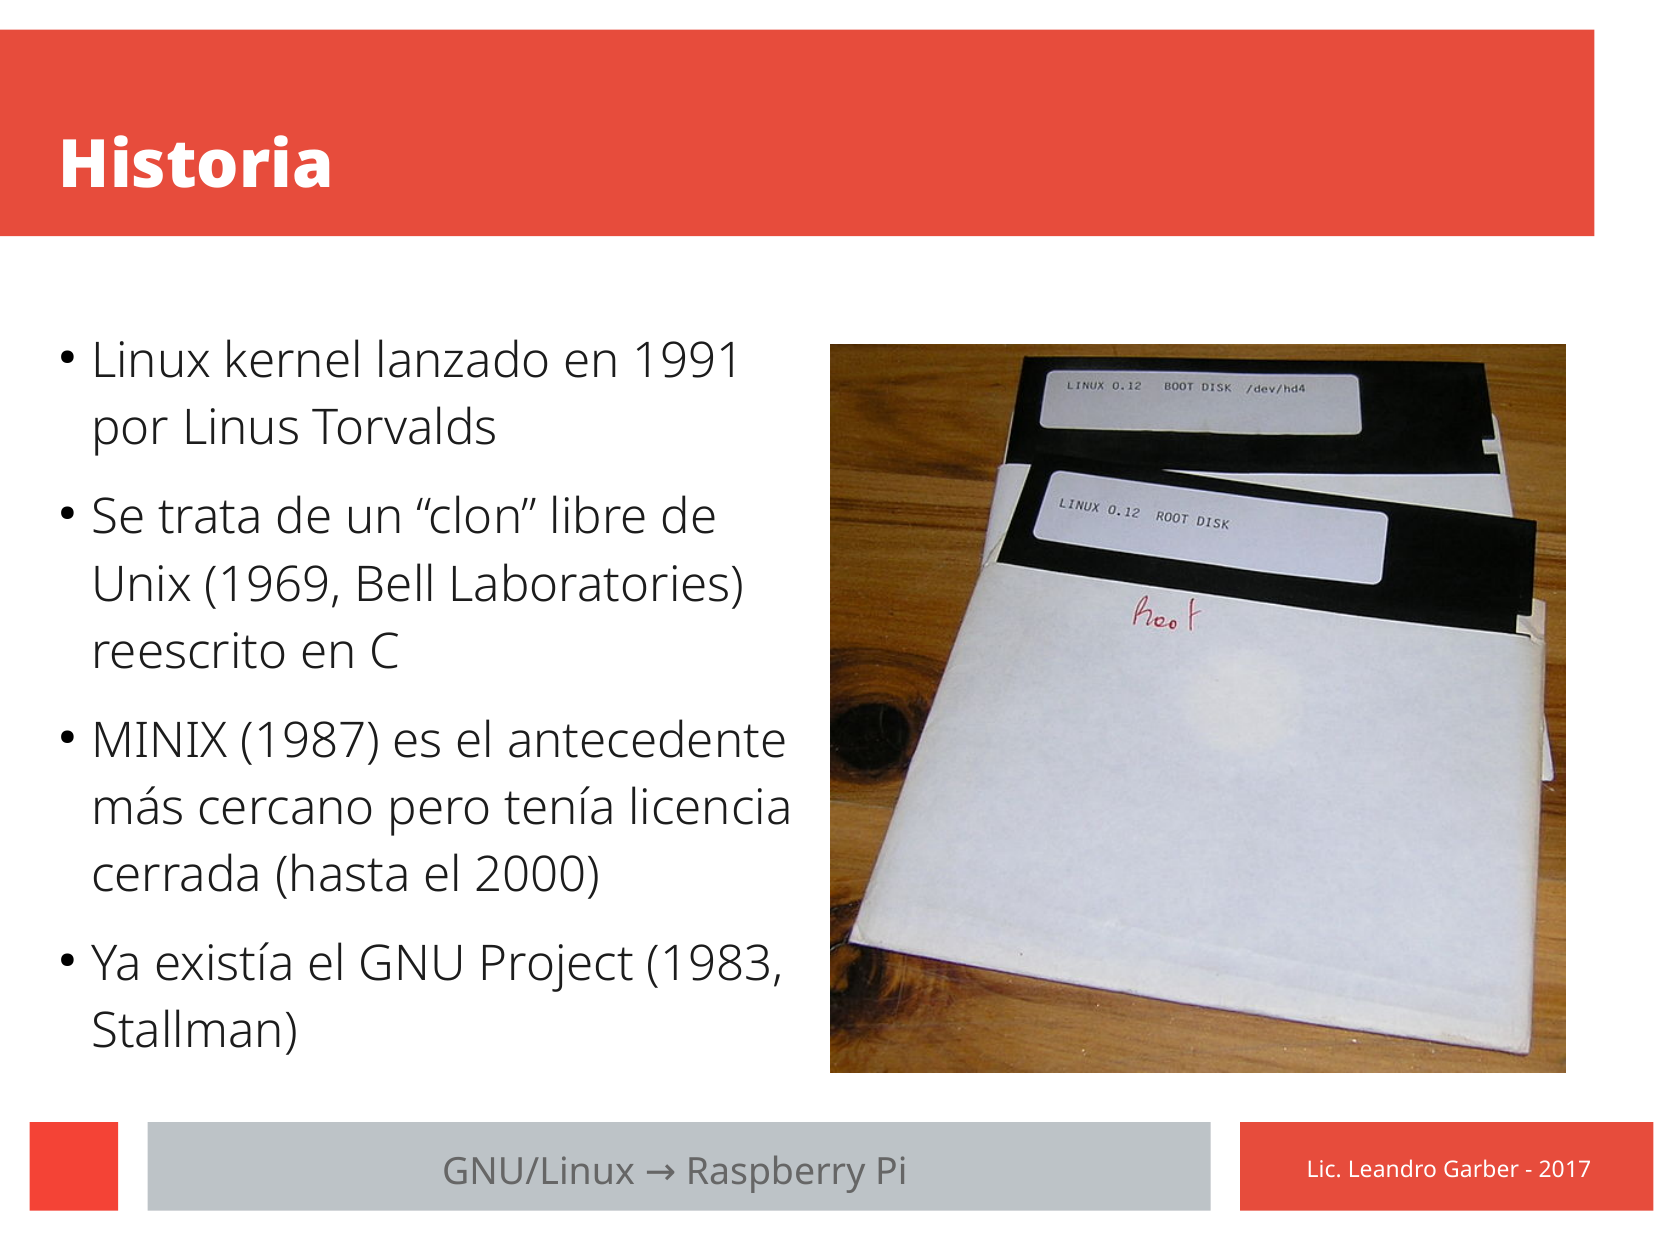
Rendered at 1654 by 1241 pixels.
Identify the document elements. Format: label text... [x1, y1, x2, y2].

text_box GNU/Linux → Raspberry Pi [150, 1125, 1201, 1215]
title Historia [59, 59, 1595, 207]
list Linux kernel lanzado en 1991 por Linus Torvalds Se trata de un “clon” libre de Unix (1969, Bell Laboratories) reescrito en C MINIX (1987) es el antecedente más cercano pero tenía licencia cerrada (hasta el 2000) Ya existía el GNU Project (1983, Stallman) [59, 324, 794, 1093]
text_box Lic. Leandro Garber - 2017 [1245, 1145, 1654, 1194]
picture [830, 344, 1566, 1073]
